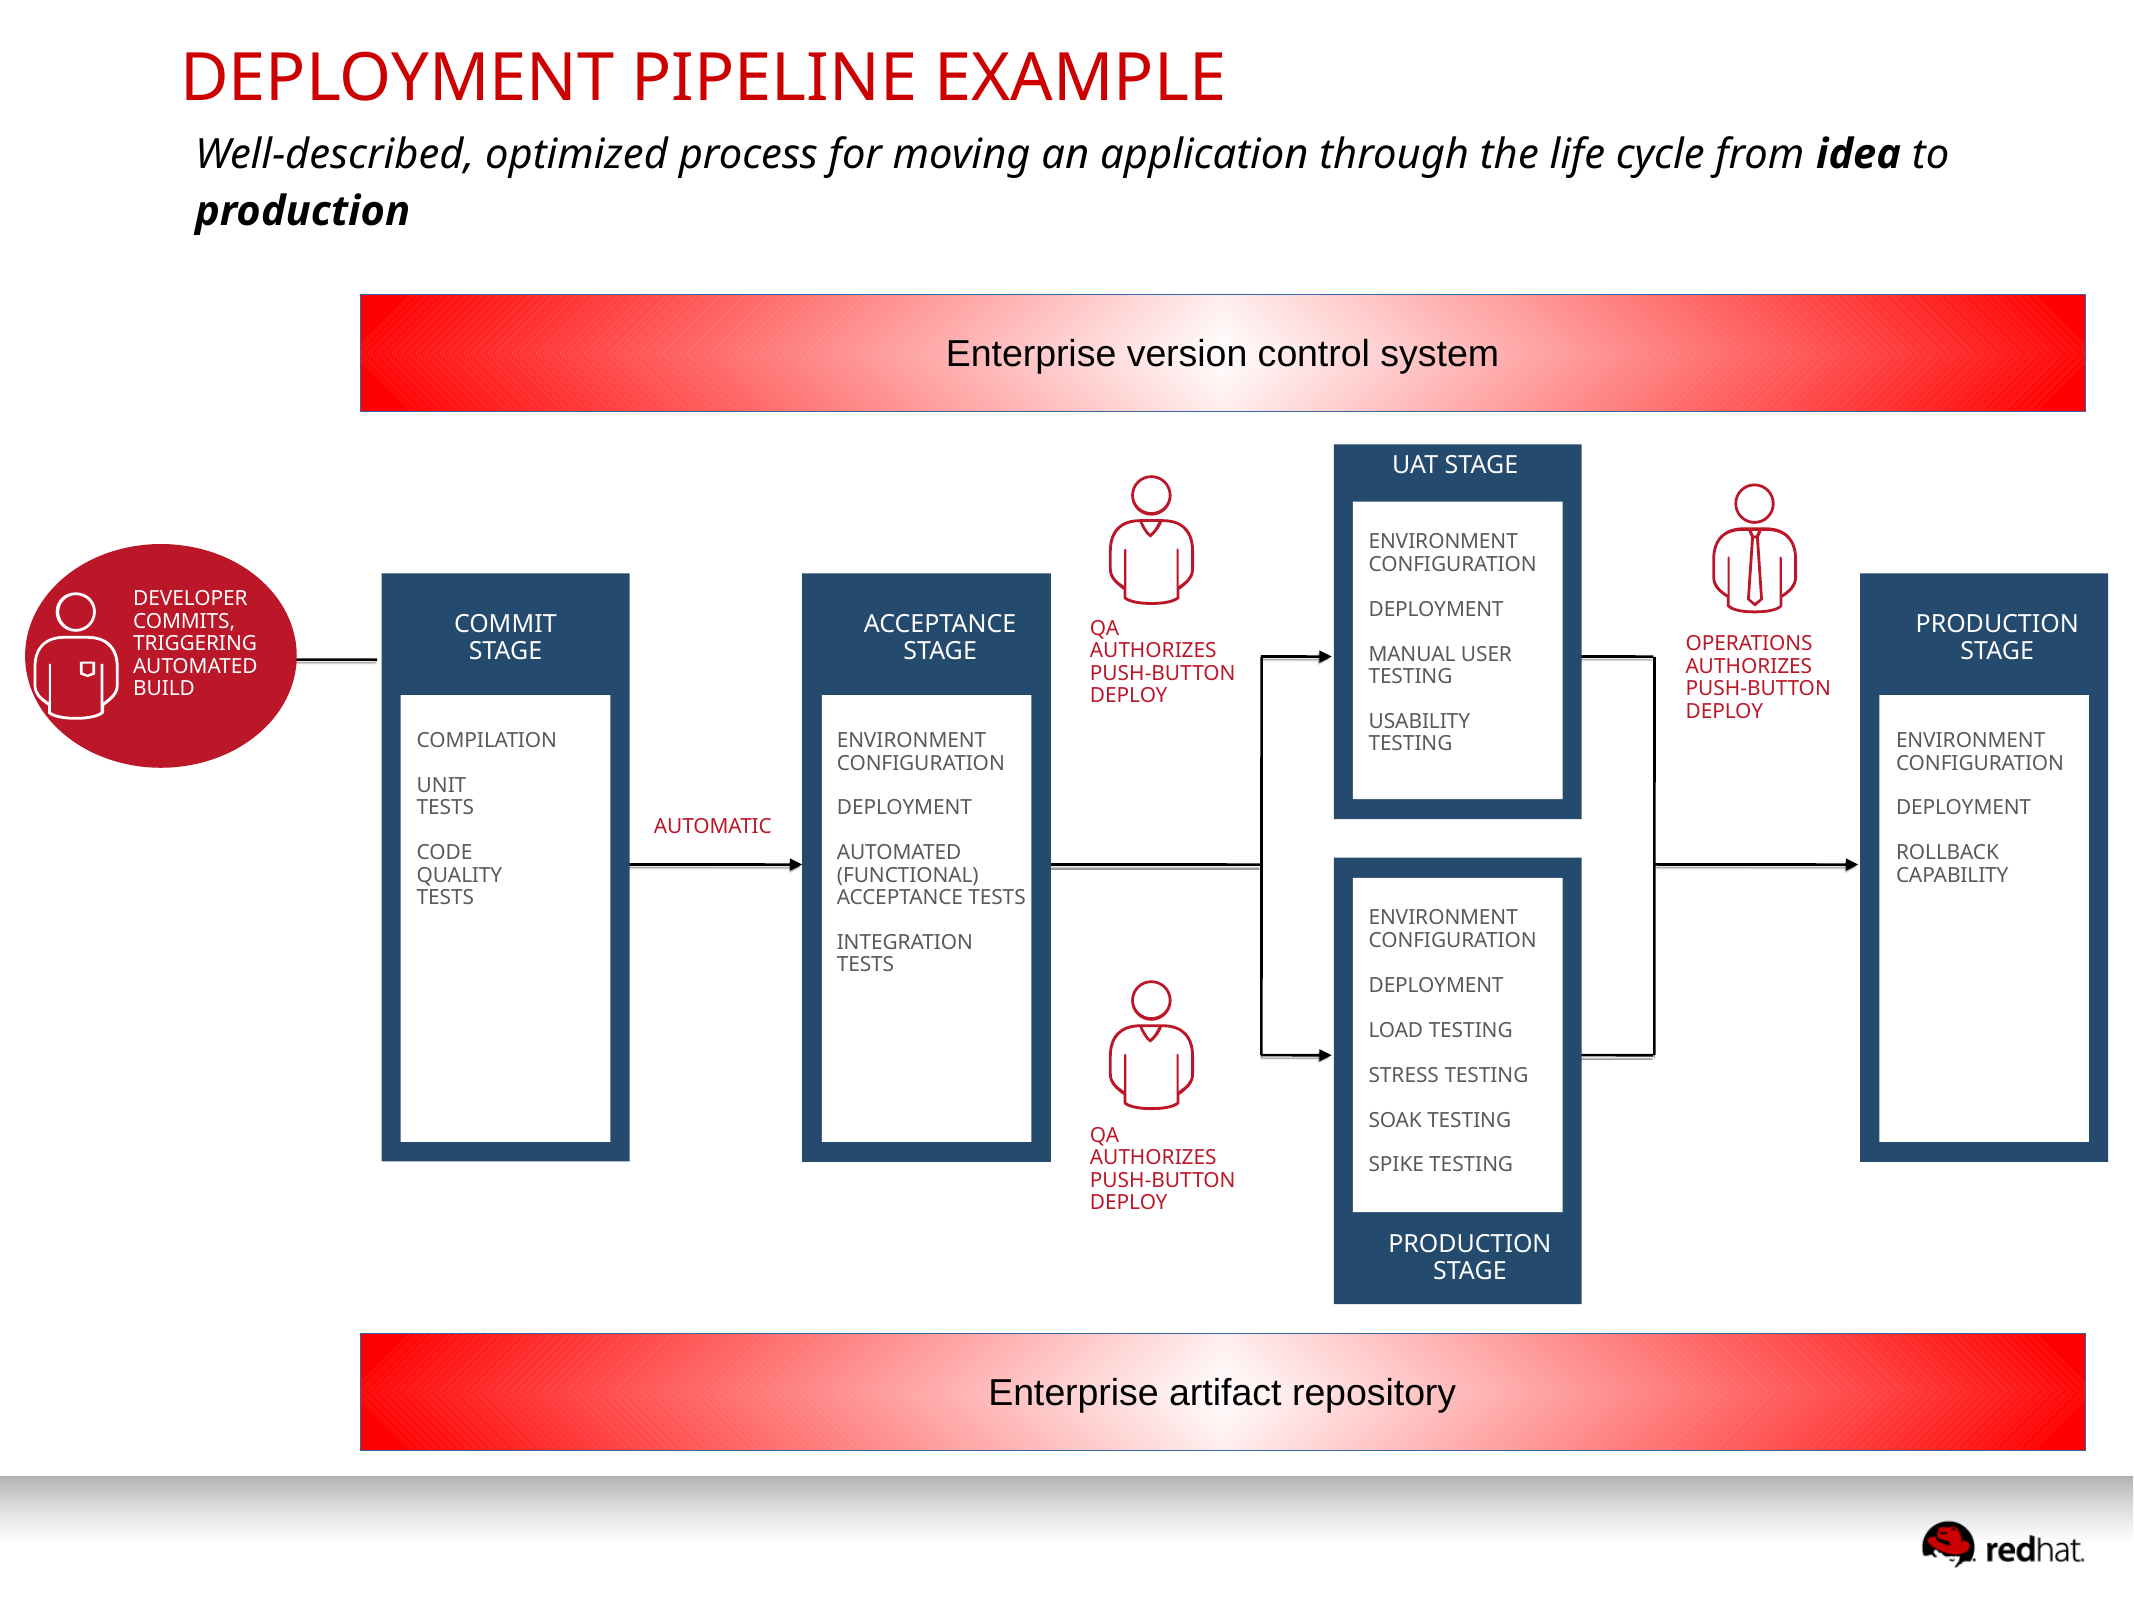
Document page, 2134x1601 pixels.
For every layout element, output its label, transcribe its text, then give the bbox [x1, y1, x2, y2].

text_box Enterprise artifact repository [360, 1333, 2086, 1451]
text_box [802, 573, 1051, 1162]
text_box COMPILATION UNIT TESTS CODE QUALITY TESTS [401, 722, 621, 917]
picture [0, 1476, 2134, 1601]
text_box [283, 606, 297, 705]
text_box UAT STAGE [1358, 444, 1553, 487]
text_box [1108, 519, 1195, 605]
text_box Enterprise version control system [360, 294, 2086, 412]
text_box [381, 573, 630, 1162]
text_box [1860, 573, 2109, 1162]
text_box ENVIRONMENT CONFIGURATION DEPLOYMENT ROLLBACK CAPABILITY [1881, 722, 2089, 895]
text_box PRODUCTION STAGE [1886, 603, 2109, 673]
text_box [1131, 980, 1172, 1021]
text_box [1108, 1024, 1195, 1111]
text_box ENVIRONMENT CONFIGURATION DEPLOYMENT LOAD TESTING STRESS TESTING SOAK TESTING SPIKE TESTING [1353, 899, 1573, 1184]
text_box [1131, 475, 1172, 516]
text_box [1712, 527, 1798, 614]
text_box ACCEPTANCE STAGE [829, 603, 1051, 673]
text_box DEVELOPER COMMITS, TRIGGERING AUTOMATED BUILD [118, 580, 283, 708]
text_box ENVIRONMENT CONFIGURATION DEPLOYMENT MANUAL USER TESTING USABILITY TESTING [1353, 523, 1573, 763]
text_box COMMIT STAGE [423, 603, 588, 673]
text_box QA AUTHORIZES PUSH-BUTTON DEPLOY [1075, 1117, 1259, 1222]
text_box AUTOMATIC [630, 808, 795, 846]
text_box [25, 544, 282, 768]
text_box Well-described, optimized process for moving an application through the life cycle from idea to production [195, 123, 2011, 241]
text_box OPERATIONS AUTHORIZES PUSH-BUTTON DEPLOY [1670, 625, 1855, 731]
text_box [1333, 857, 1582, 1305]
text_box PRODUCTION STAGE [1358, 1223, 1582, 1293]
text_box [1333, 444, 1582, 820]
text_box QA AUTHORIZES PUSH-BUTTON DEPLOY [1075, 609, 1259, 715]
title Deployment Pipeline Example [180, 33, 2038, 181]
text_box ENVIRONMENT CONFIGURATION DEPLOYMENT AUTOMATED (FUNCTIONAL) ACCEPTANCE TESTS INTEGRATION TESTS [822, 722, 1041, 984]
text_box [1734, 483, 1775, 524]
